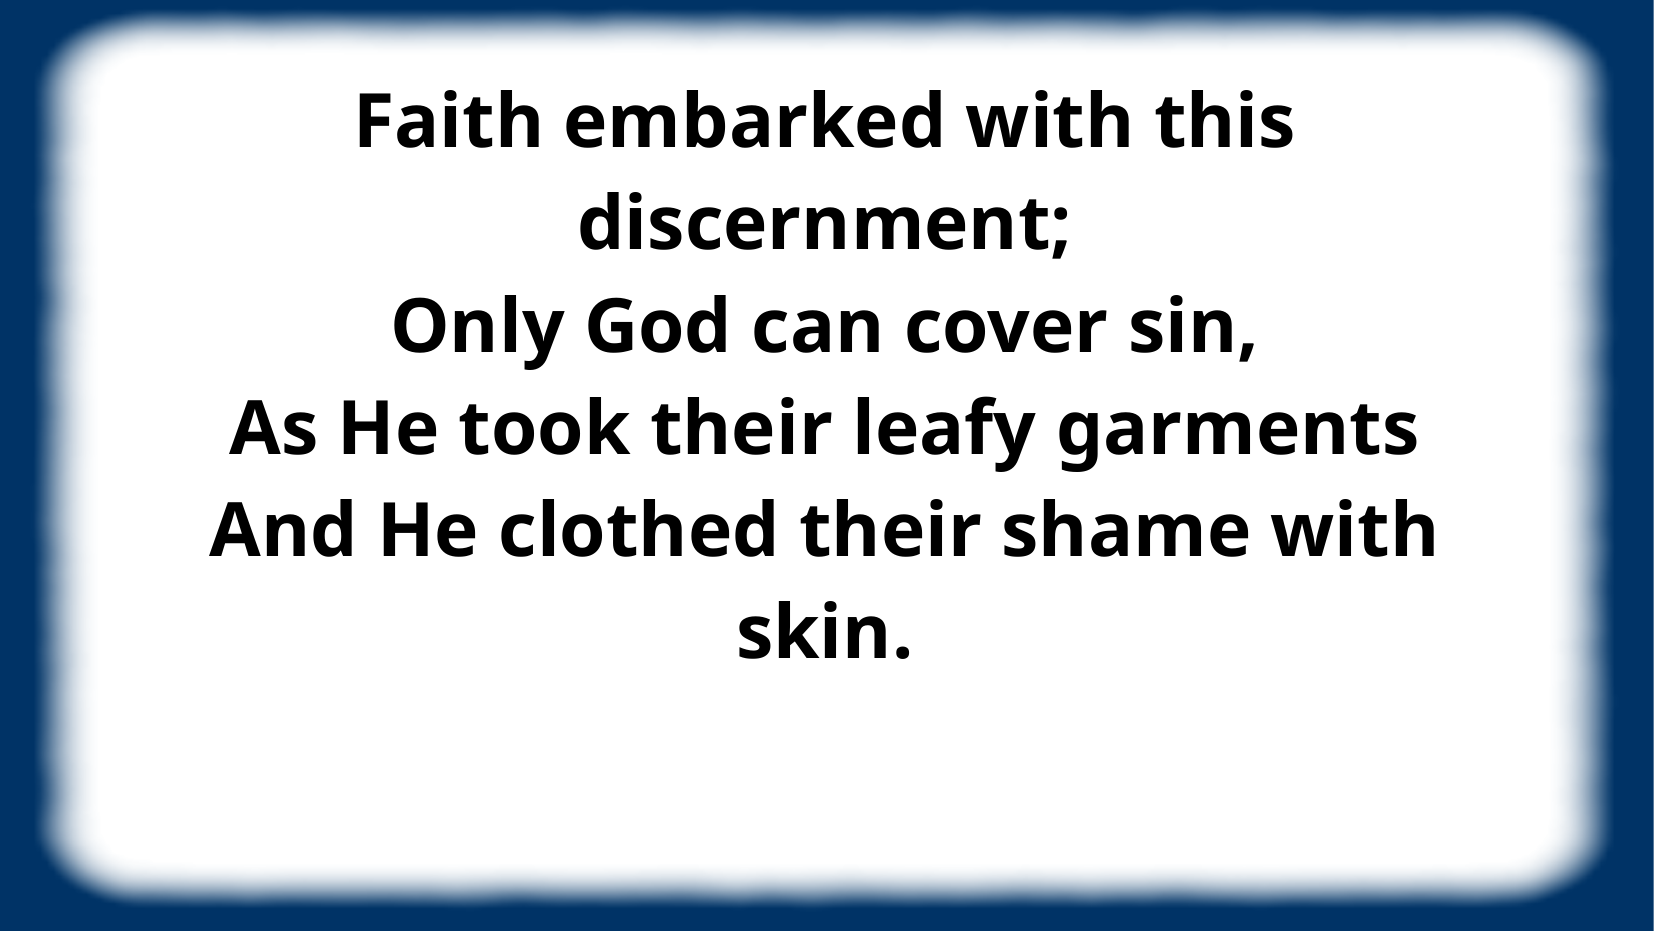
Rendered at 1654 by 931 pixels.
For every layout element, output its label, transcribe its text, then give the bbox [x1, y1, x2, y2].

picture [0, 0, 1654, 931]
text_box Faith embarked with this discernment; Only God can cover sin, As He took their leafy garments And He clothed their shame with skin. [105, 60, 1546, 475]
